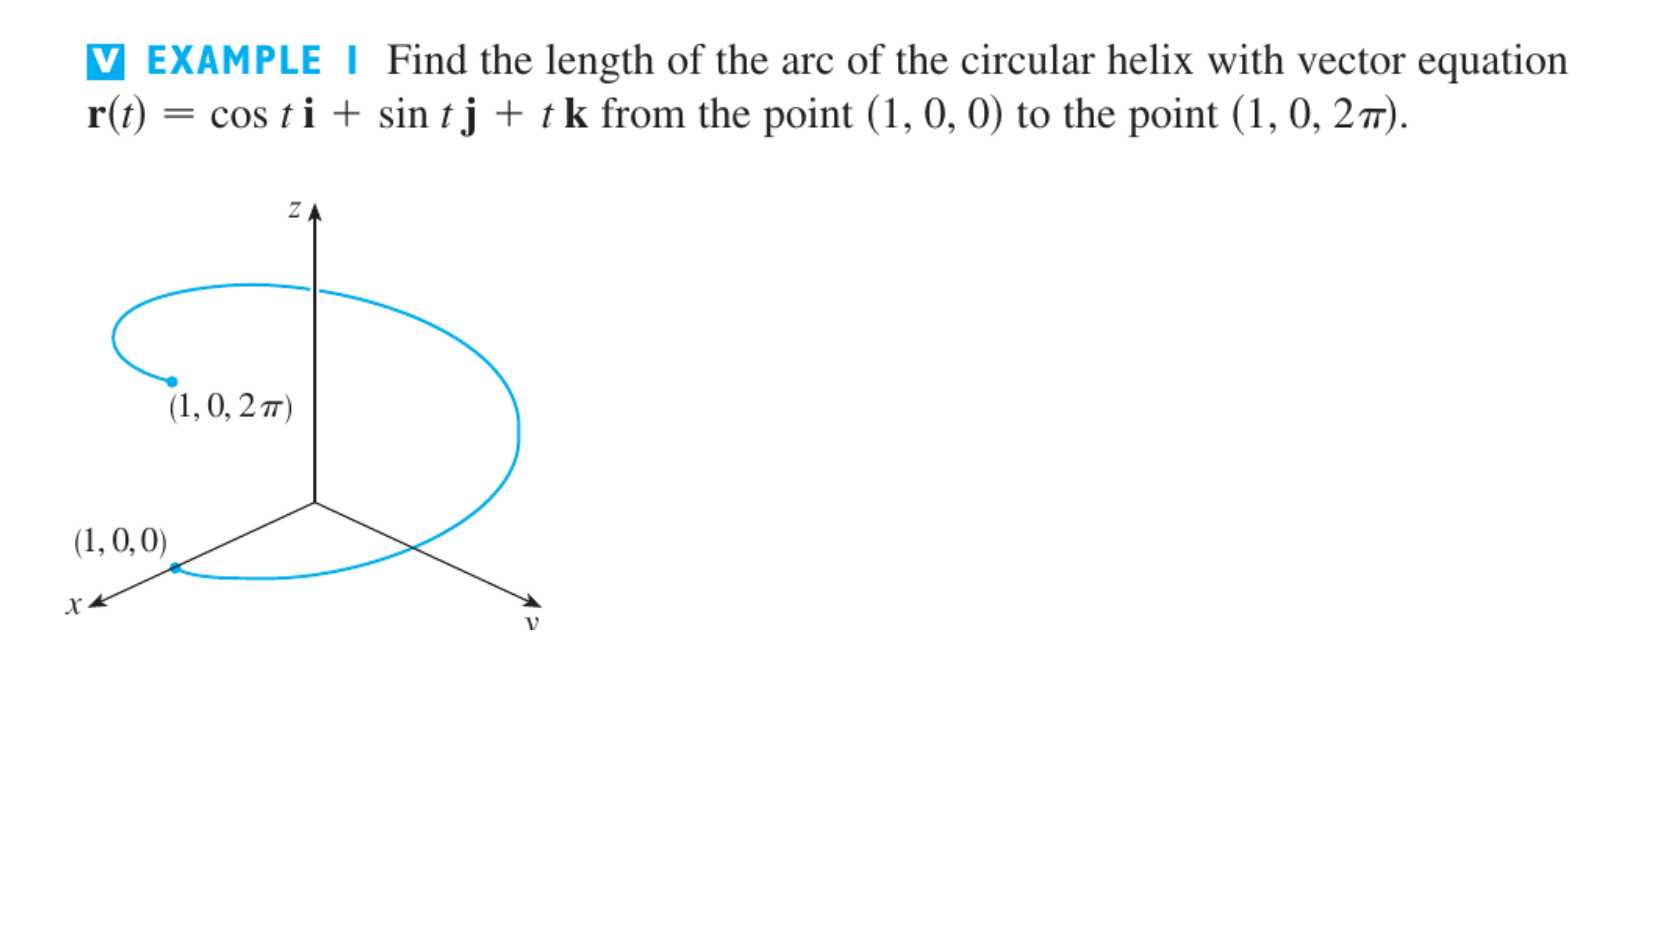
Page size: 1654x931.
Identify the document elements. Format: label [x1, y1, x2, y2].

picture [70, 30, 1588, 142]
picture [49, 188, 567, 630]
